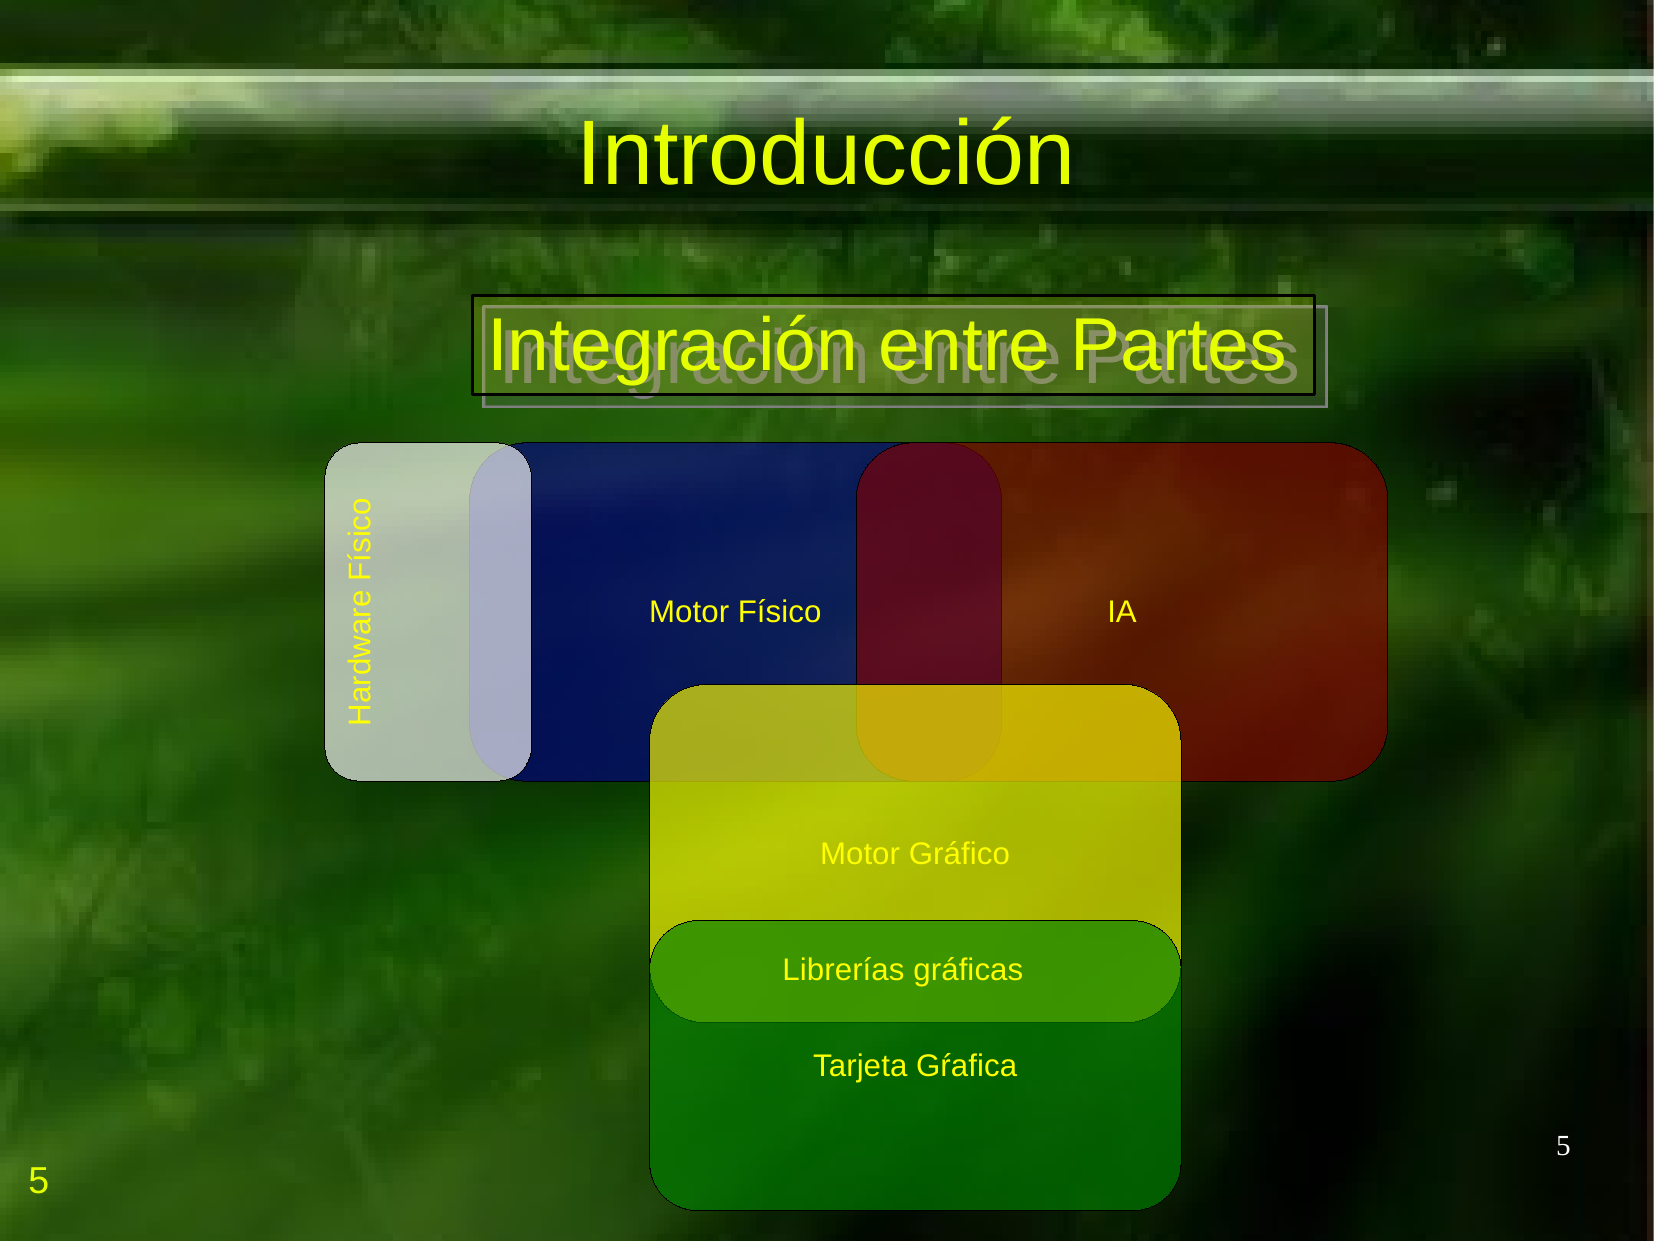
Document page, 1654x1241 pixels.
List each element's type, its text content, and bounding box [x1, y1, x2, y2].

text_box Integración entre Partes [472, 295, 1315, 395]
title Introducción [82, 56, 1571, 250]
text_box Motor Gráfico [649, 684, 1182, 965]
text_box Tarjeta Gŕafica [649, 920, 1182, 1211]
text_box <número> [13, 1151, 214, 1222]
text_box Hardware Físico [324, 442, 532, 782]
picture [0, 0, 1654, 1241]
text_box IA [856, 442, 1388, 782]
text_box Motor Físico [510, 442, 908, 782]
text_box Librerías gráficas [767, 944, 1123, 995]
